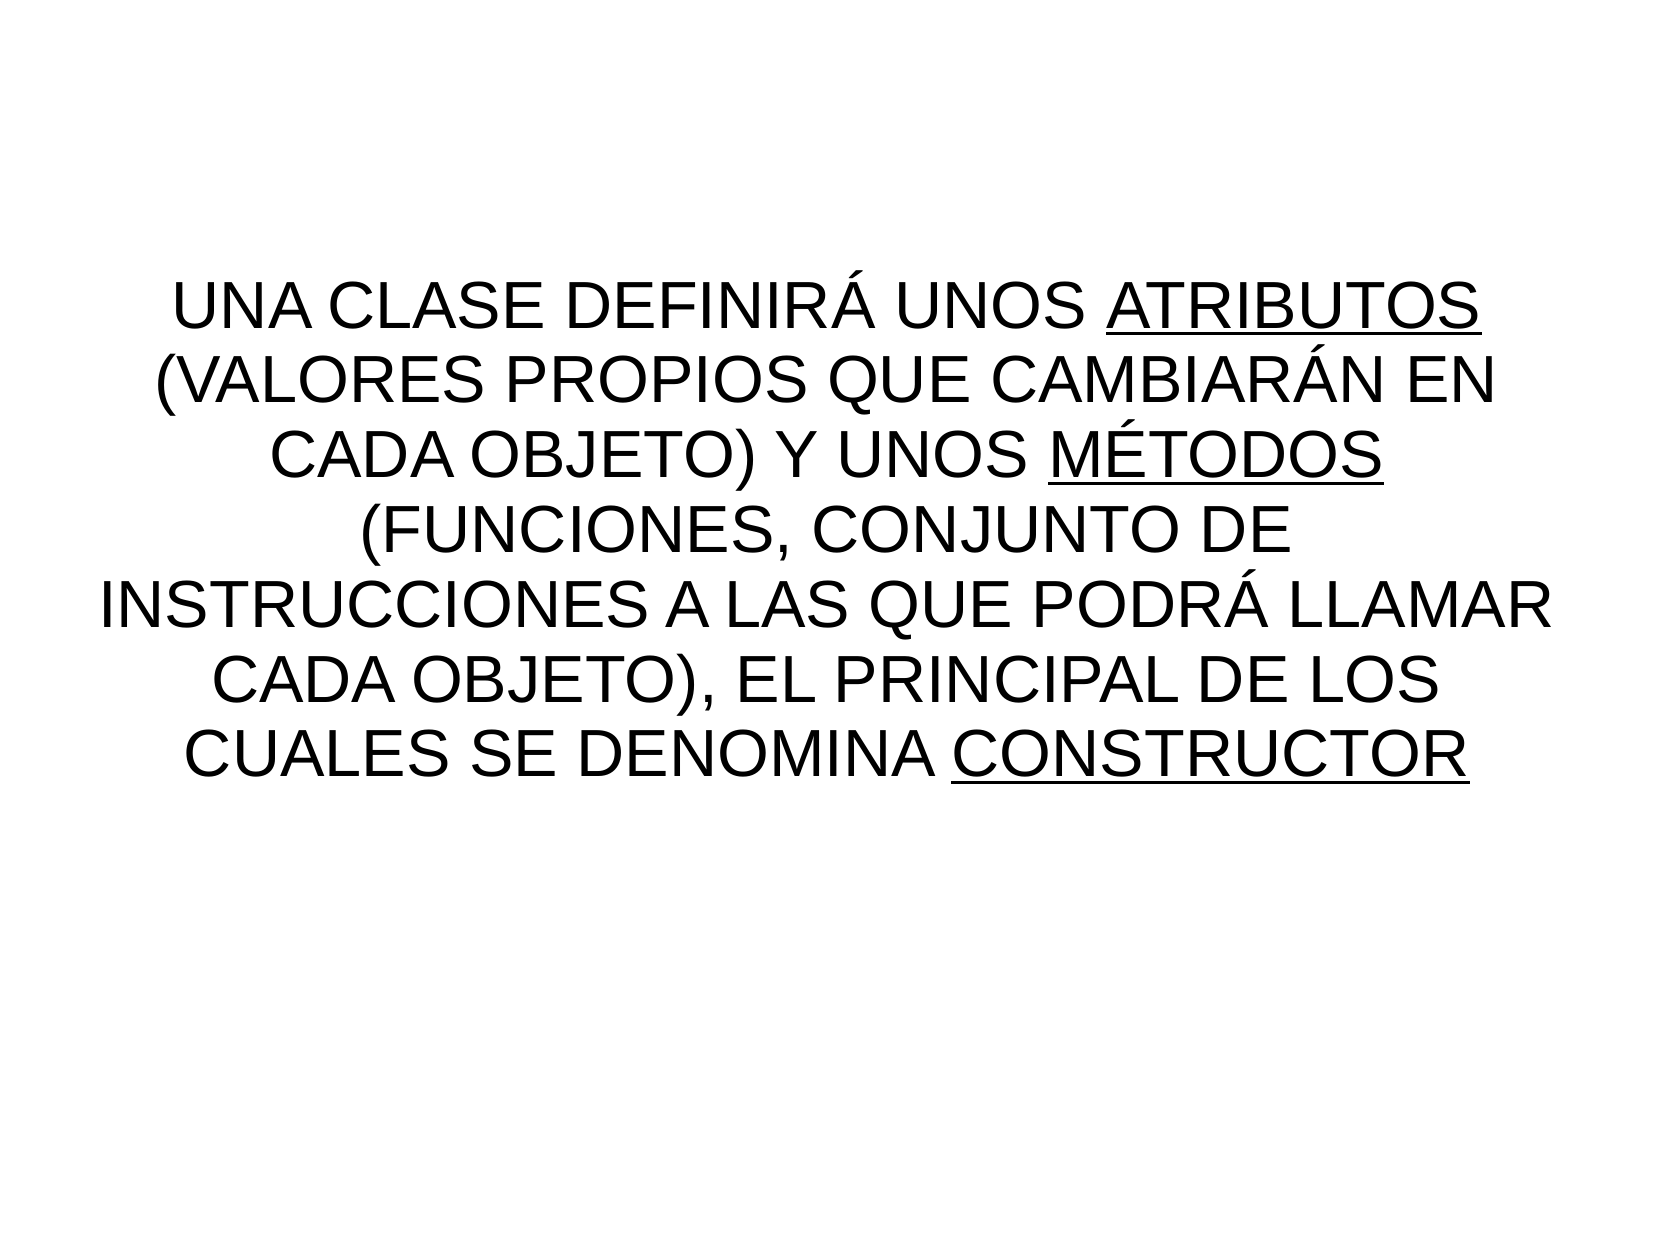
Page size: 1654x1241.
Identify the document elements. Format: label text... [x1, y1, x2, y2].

subtitle UNA CLASE DEFINIRÁ UNOS ATRIBUTOS (VALORES PROPIOS QUE CAMBIARÁN EN CADA OBJETO) Y UNOS MÉTODOS (FUNCIONES, CONJUNTO DE INSTRUCCIONES A LAS QUE PODRÁ LLAMAR CADA OBJETO), EL PRINCIPAL DE LOS CUALES SE DENOMINA CONSTRUCTOR [82, 49, 1571, 1010]
